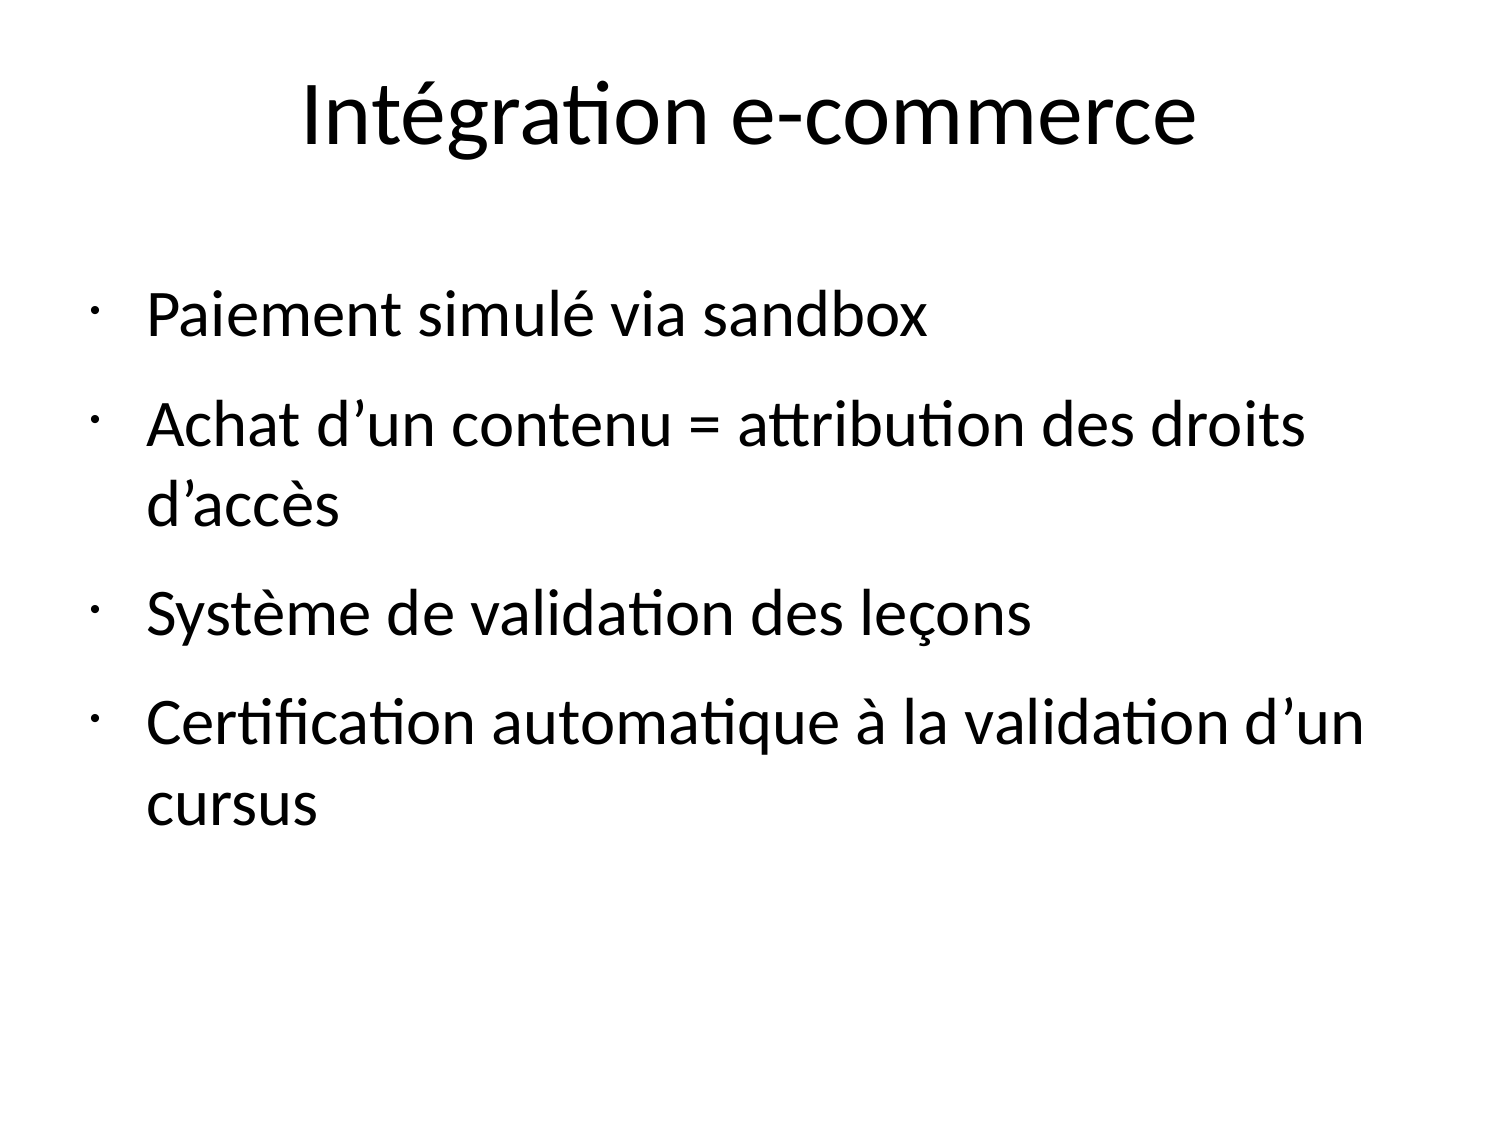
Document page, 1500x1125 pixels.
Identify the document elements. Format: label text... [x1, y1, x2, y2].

list Paiement simulé via sandbox Achat d’un contenu = attribution des droits d’accès Système de validation des leçons Certification automatique à la validation d’un cursus [75, 262, 1425, 1005]
title Intégration e-commerce [75, 45, 1425, 233]
